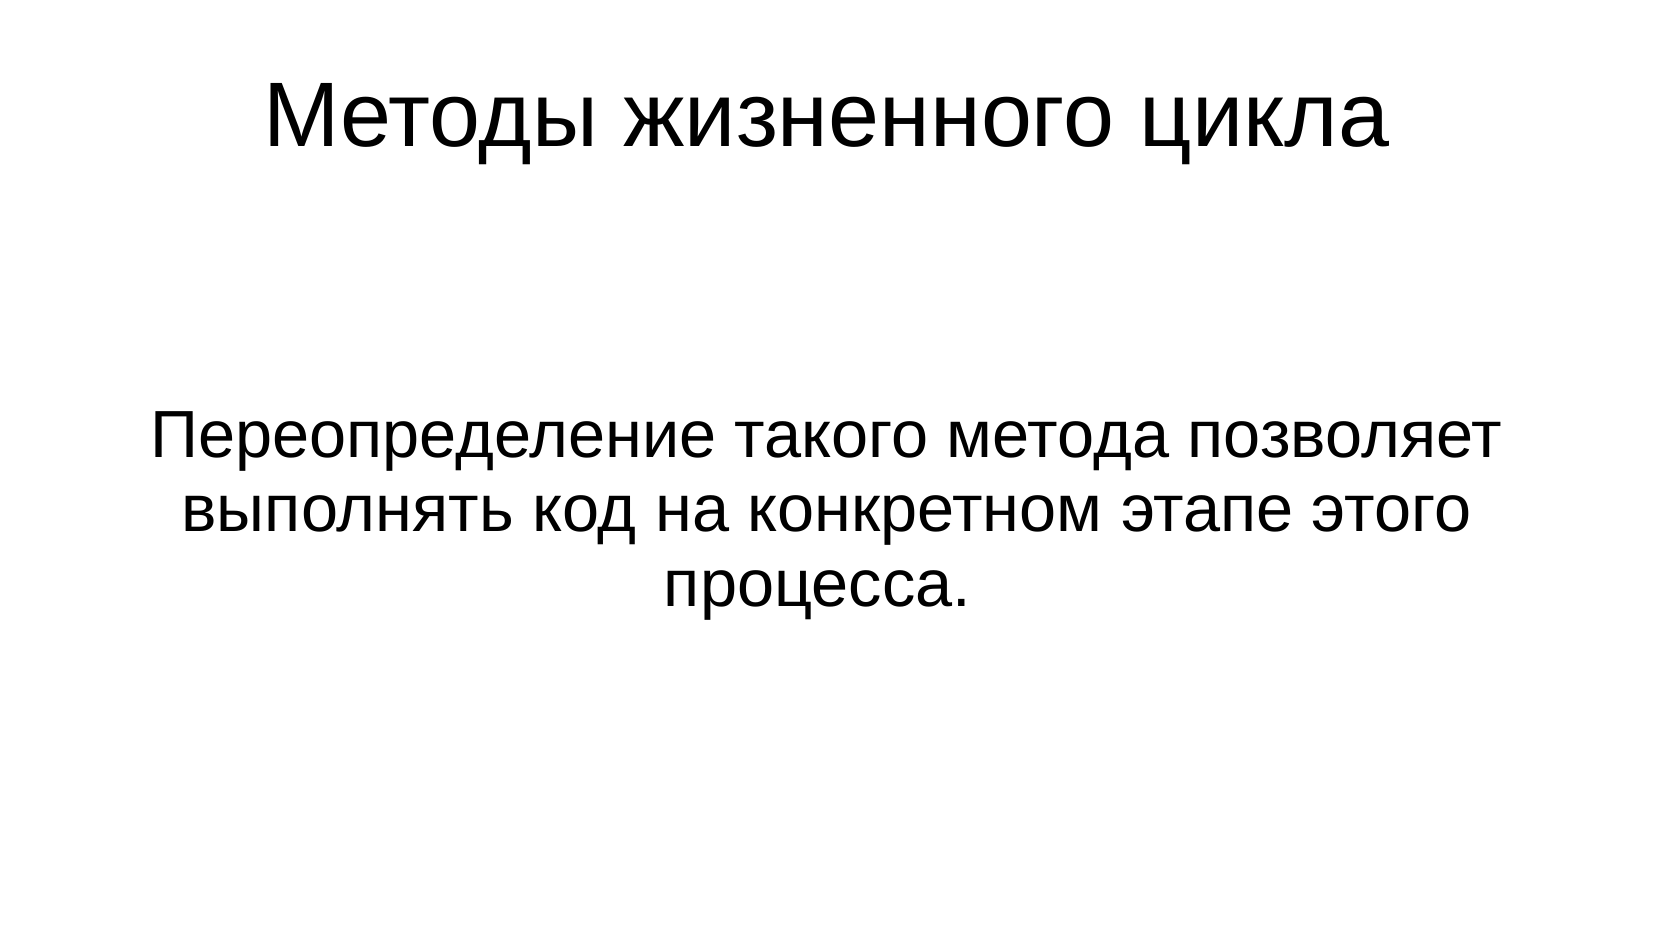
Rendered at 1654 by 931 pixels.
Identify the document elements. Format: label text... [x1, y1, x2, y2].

list Переопределение такого метода позволяет выполнять код на конкретном этапе этого процесса. [82, 217, 1571, 758]
title Методы жизненного цикла [82, 37, 1571, 193]
